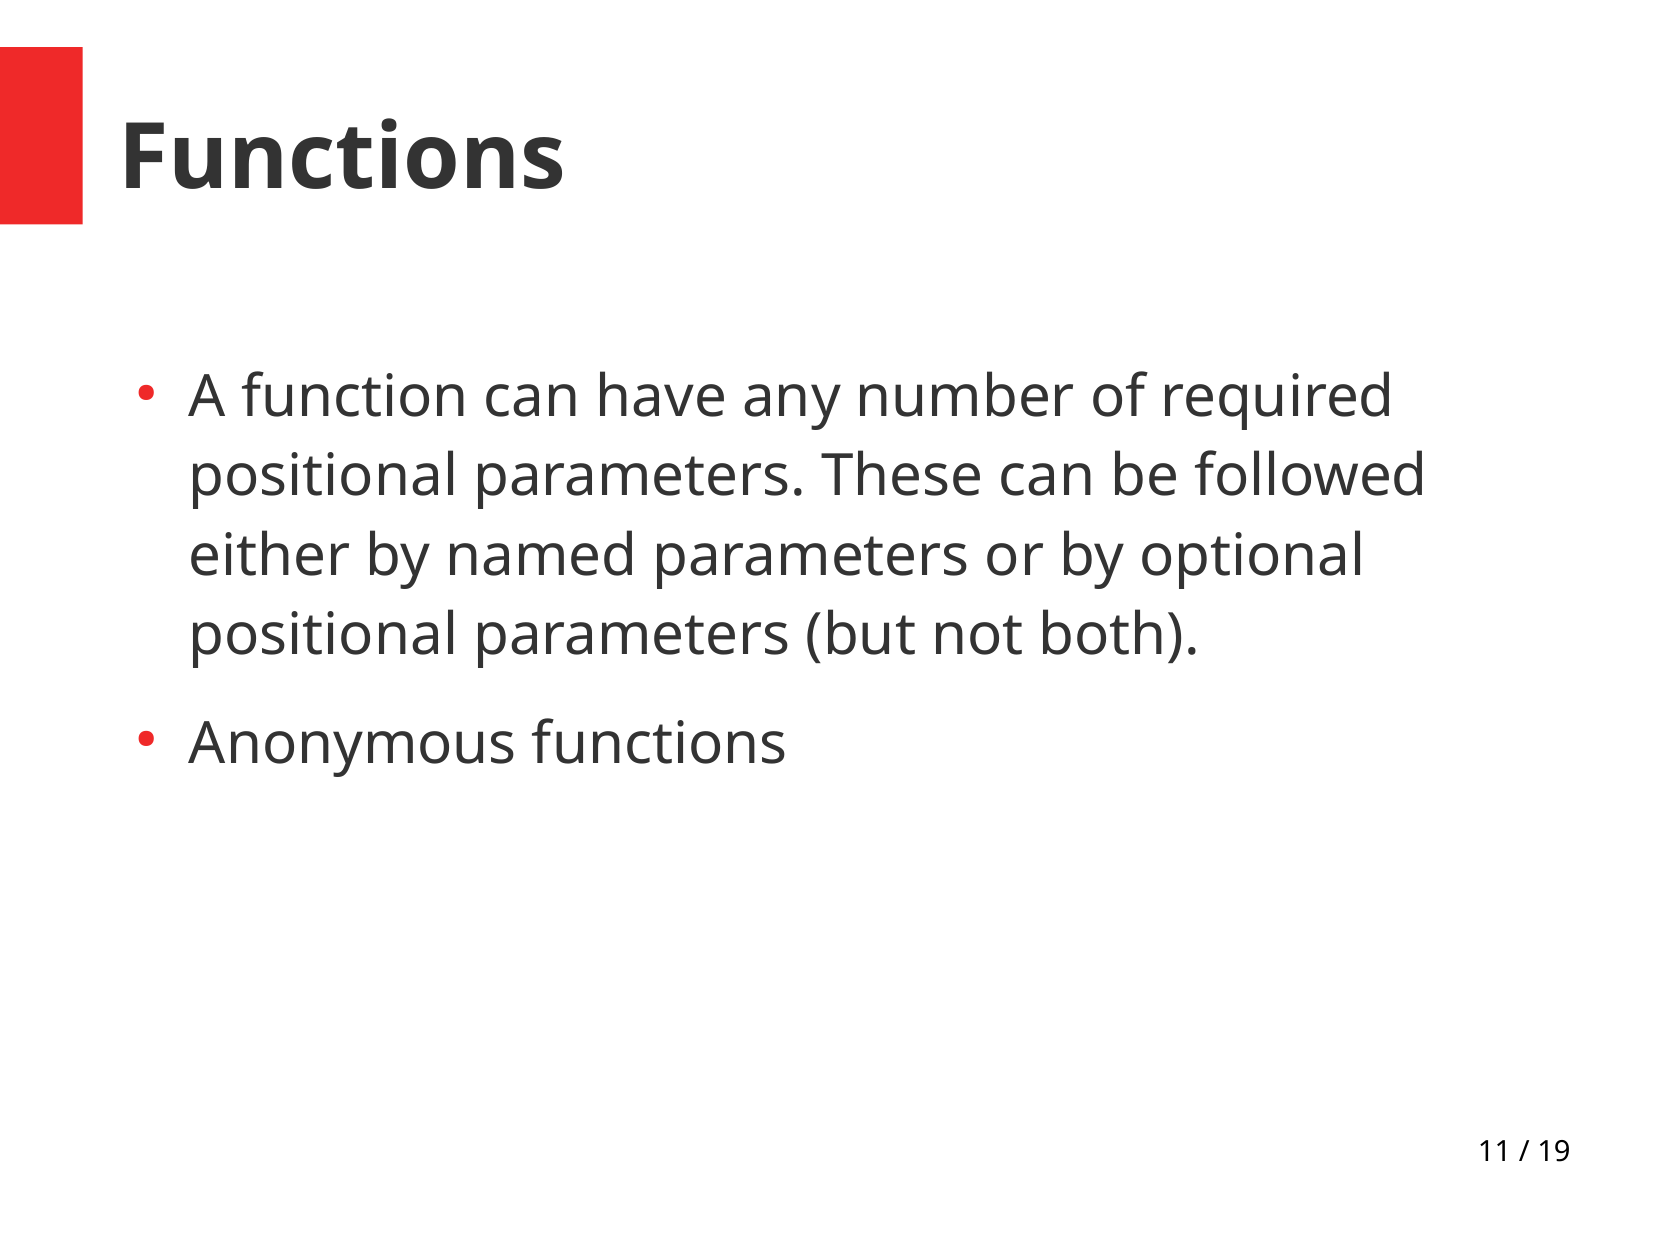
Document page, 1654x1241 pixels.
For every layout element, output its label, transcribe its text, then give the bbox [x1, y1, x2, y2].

list A function can have any number of required positional parameters. These can be followed either by named parameters or by optional positional parameters (but not both). Anonymous functions [118, 354, 1536, 1074]
title Functions [118, 49, 1571, 257]
